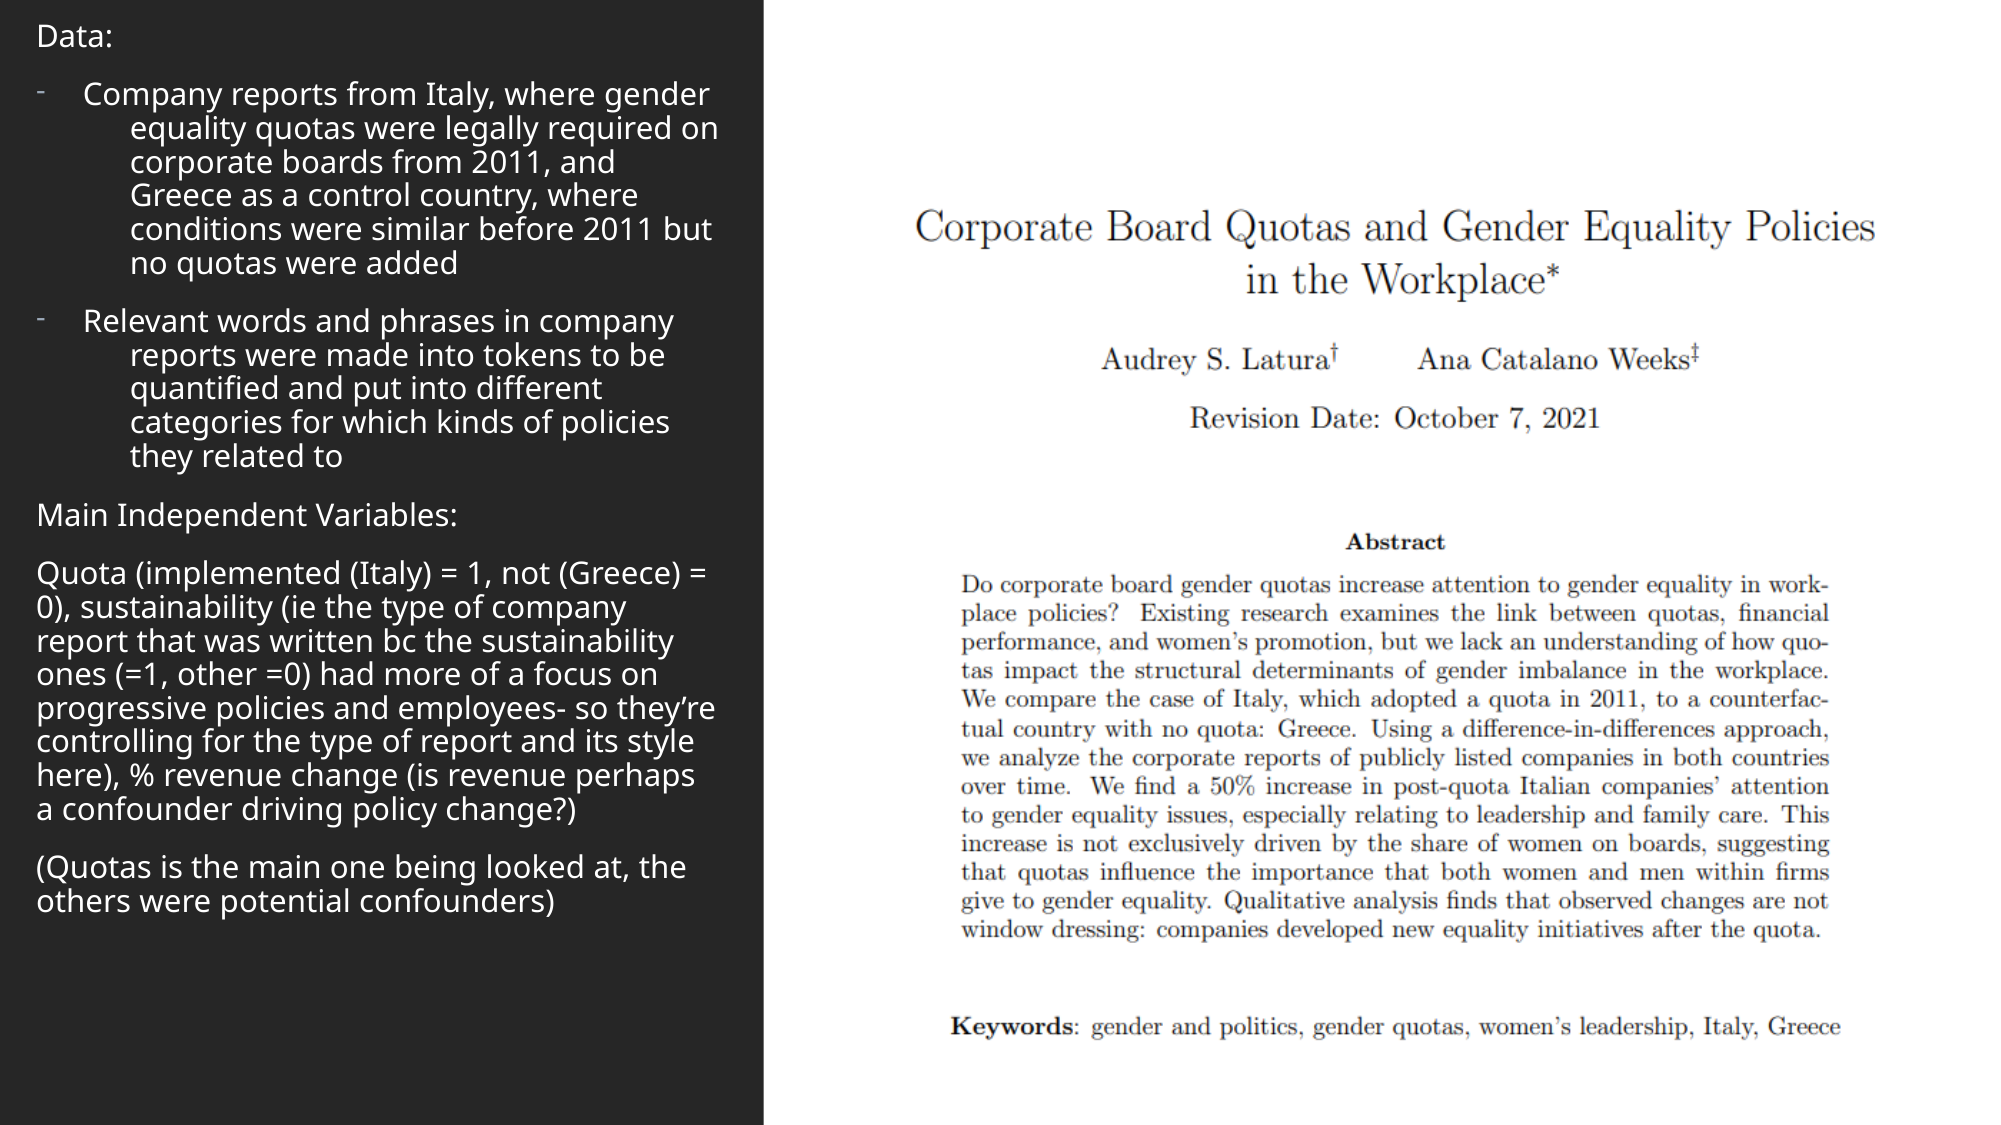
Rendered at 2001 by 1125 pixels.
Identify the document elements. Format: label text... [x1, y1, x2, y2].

picture [887, 120, 1895, 1076]
list Data: Company reports from Italy, where gender equality quotas were legally required on corporate boards from 2011, and Greece as a control country, where conditions were similar before 2011 but no quotas were added Relevant words and phrases in company reports were made into tokens to be quantified and put into different categories for which kinds of policies they related to Main Independent Variables: Quota (implemented (Italy) = 1, not (Greece) = 0), sustainability (ie the type of company report that was written bc the sustainability ones (=1, other =0) had more of a focus on progressive policies and employees- so they’re controlling for the type of report and its style here), % revenue change (is revenue perhaps a confounder driving policy change?) (Quotas is the main one being looked at, the others were potential confounders) [21, 12, 736, 933]
